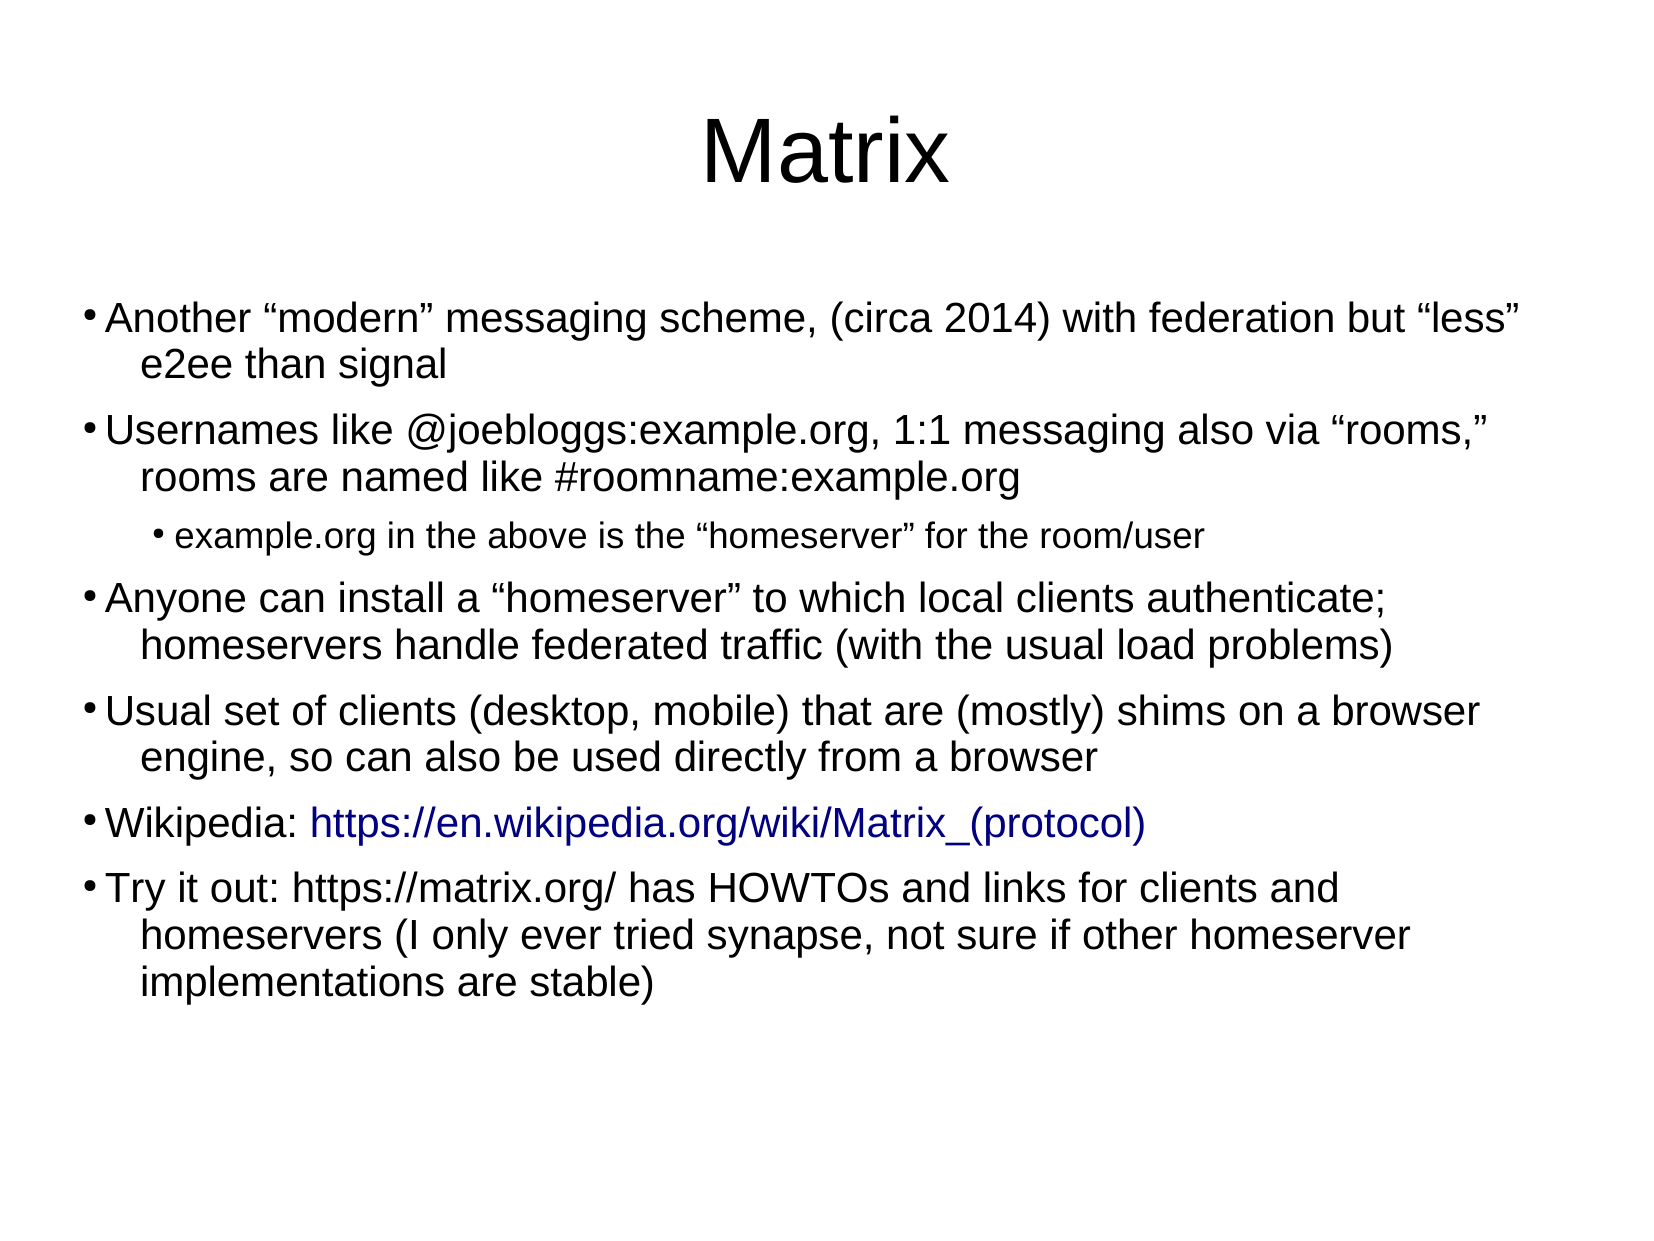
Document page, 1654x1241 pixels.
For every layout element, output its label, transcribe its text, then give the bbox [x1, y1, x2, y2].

title Matrix [82, 49, 1569, 255]
list Another “modern” messaging scheme, (circa 2014) with federation but “less” e2ee than signal Usernames like @joebloggs:example.org, 1:1 messaging also via “rooms,” rooms are named like #roomname:example.org example.org in the above is the “homeserver” for the room/user Anyone can install a “homeserver” to which local clients authenticate; homeservers handle federated traffic (with the usual load problems) Usual set of clients (desktop, mobile) that are (mostly) shims on a browser engine, so can also be used directly from a browser Wikipedia: https://en.wikipedia.org/wiki/Matrix_(protocol) Try it out: https://matrix.org/ has HOWTOs and links for clients and homeservers (I only ever tried synapse, not sure if other homeserver implementations are stable) [82, 290, 1569, 1008]
